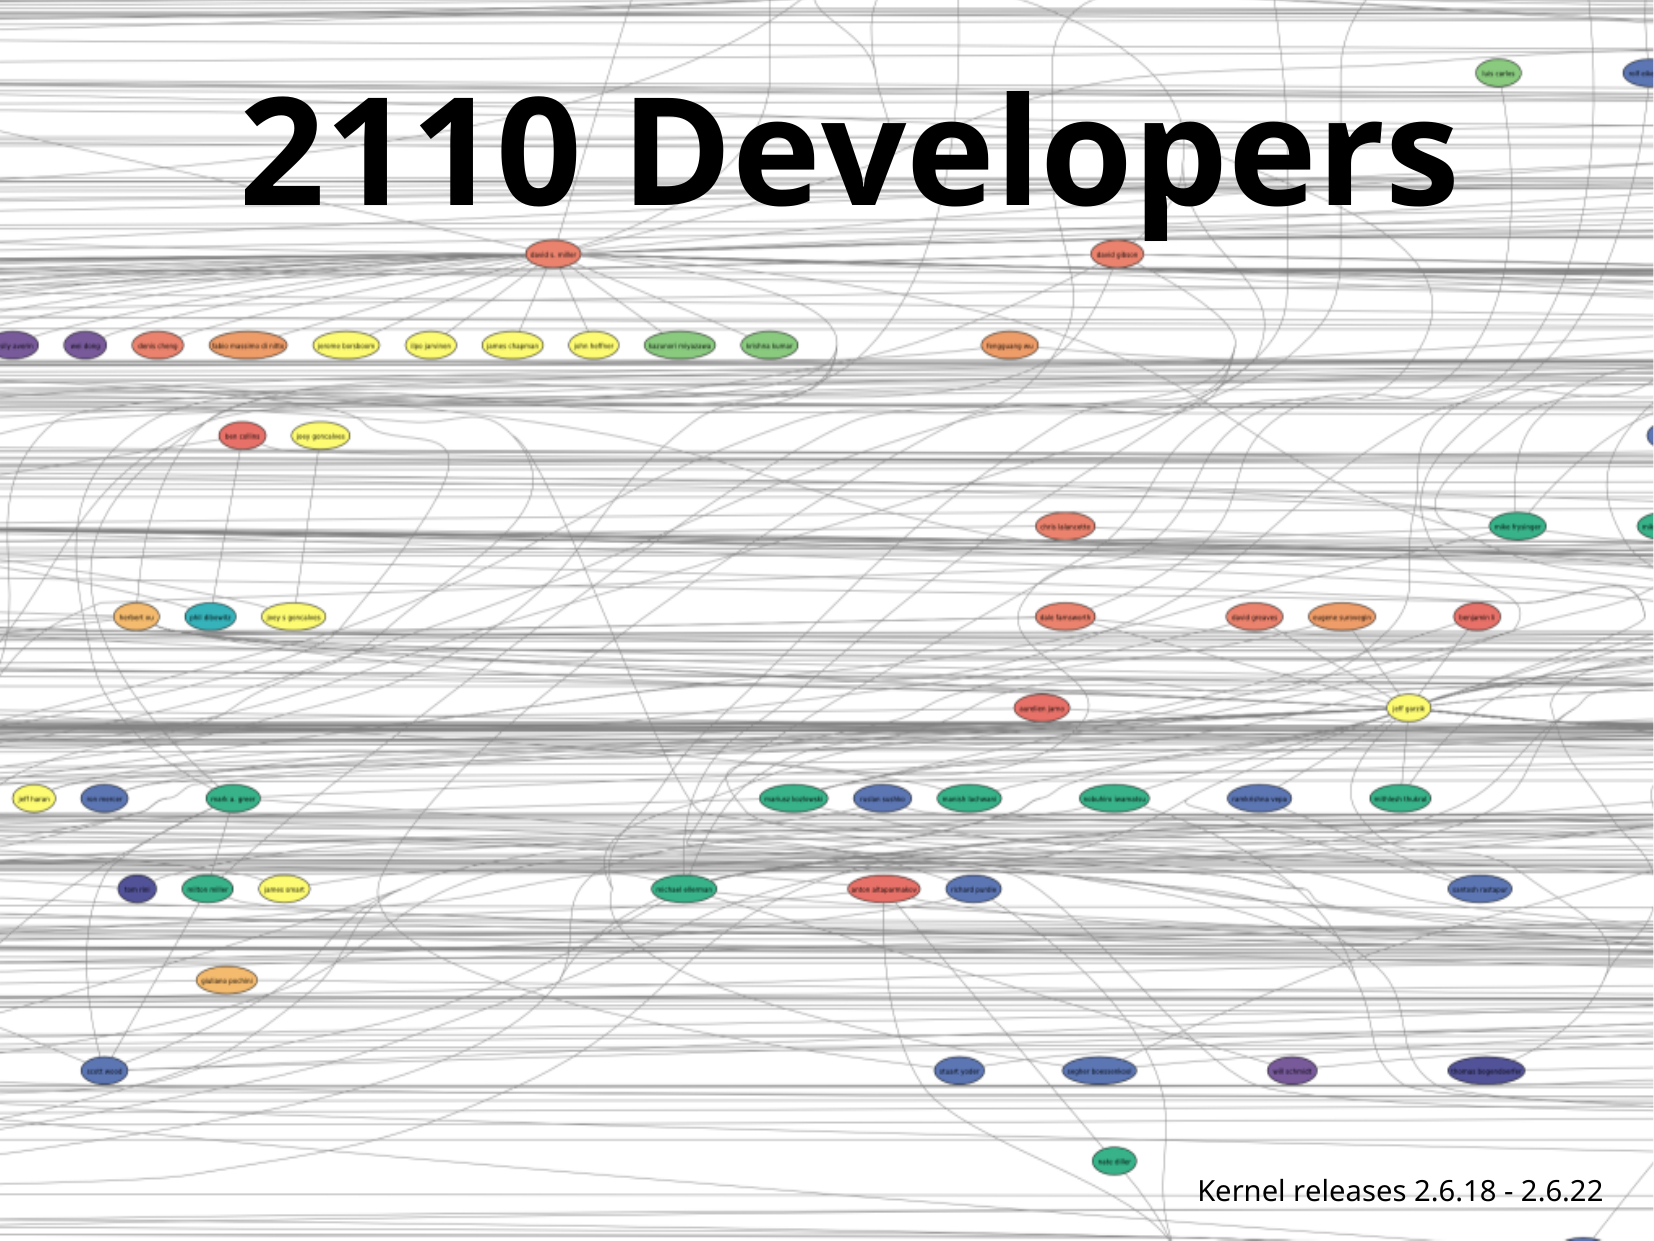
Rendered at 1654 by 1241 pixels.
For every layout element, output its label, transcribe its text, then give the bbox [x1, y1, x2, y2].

text_box 2110 Developers [225, 37, 1419, 233]
picture [0, 0, 1654, 1241]
text_box Kernel releases 2.6.18 - 2.6.22 [1182, 1162, 1601, 1213]
